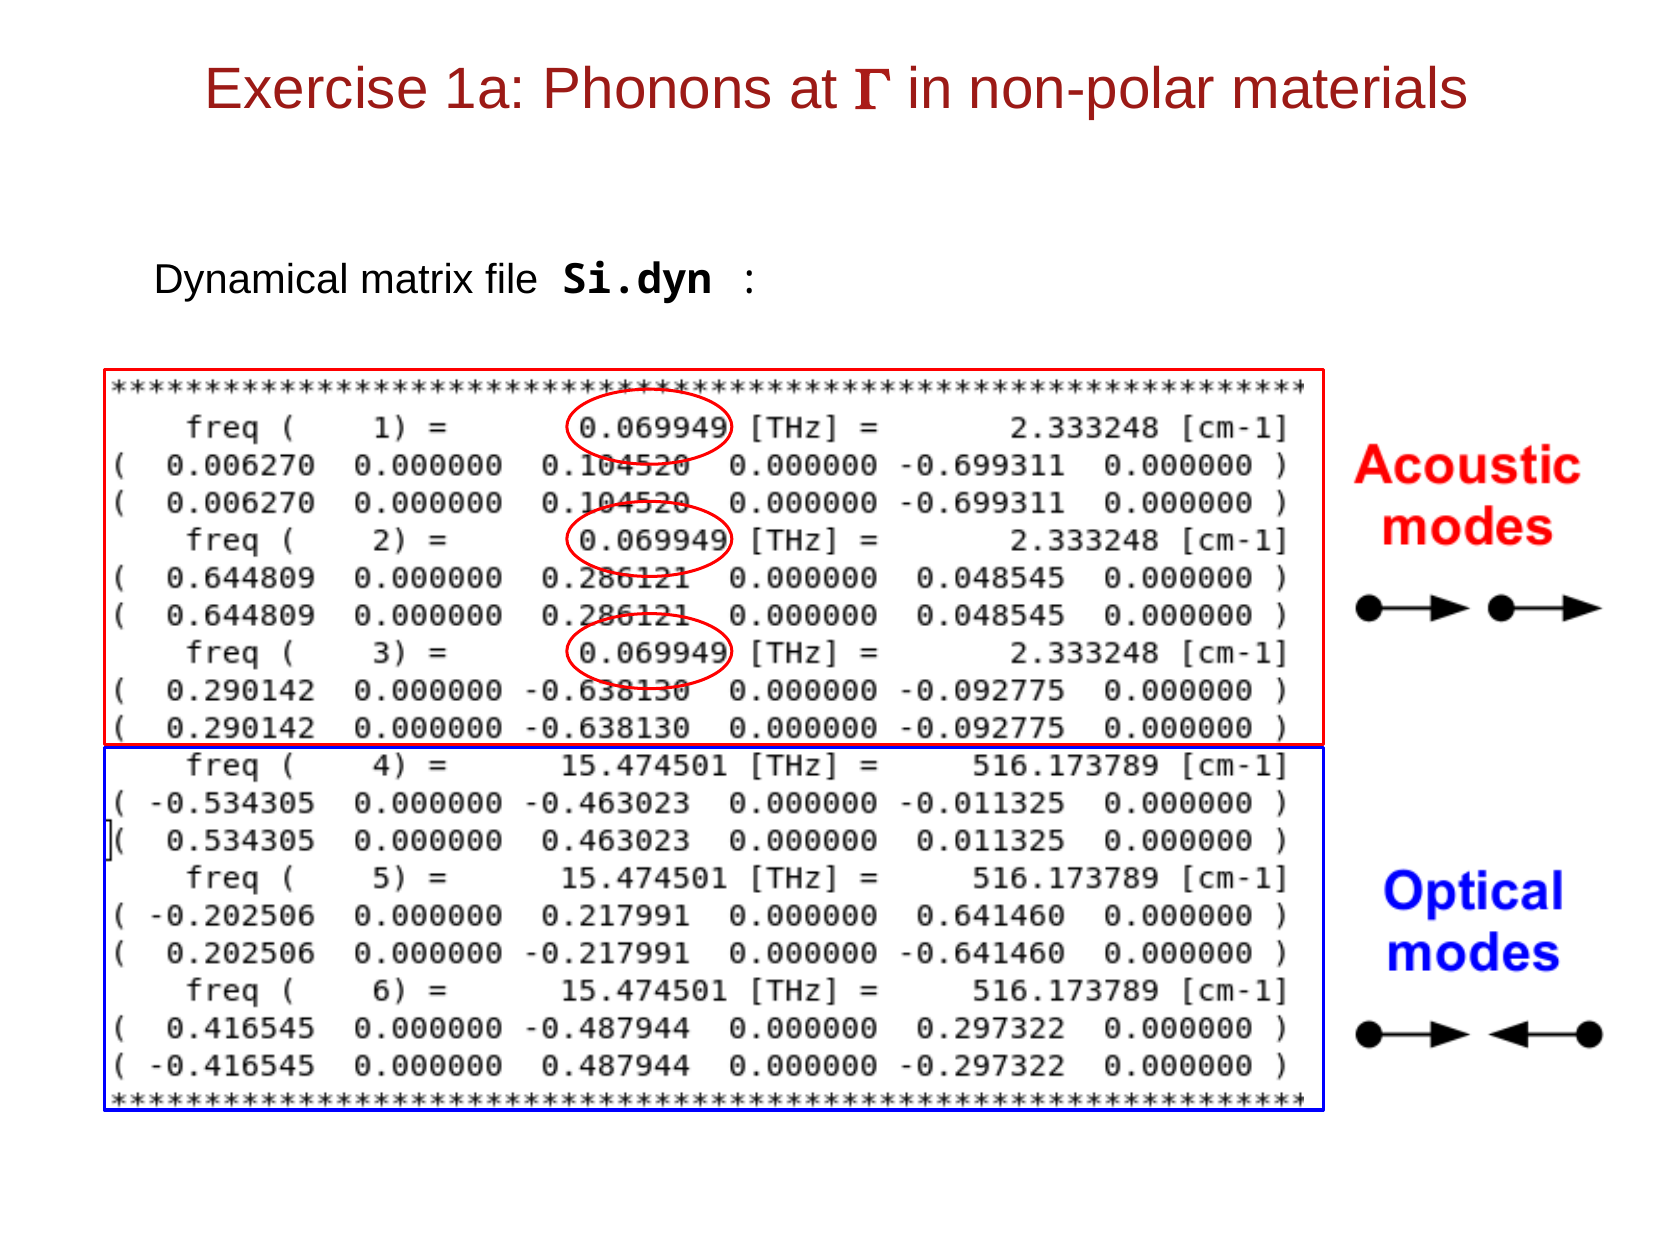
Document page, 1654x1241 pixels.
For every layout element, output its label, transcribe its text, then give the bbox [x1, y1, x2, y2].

picture [106, 379, 1304, 743]
title Exercise 1a: Phonons at Γ in non-polar materials [82, 0, 1571, 192]
picture [104, 1112, 1304, 1118]
list Dynamical matrix file Si.dyn : [82, 248, 1571, 379]
list Dynamical matrix file Si.dyn : [106, 371, 1322, 379]
picture [106, 749, 1304, 1108]
picture [1336, 417, 1624, 1081]
